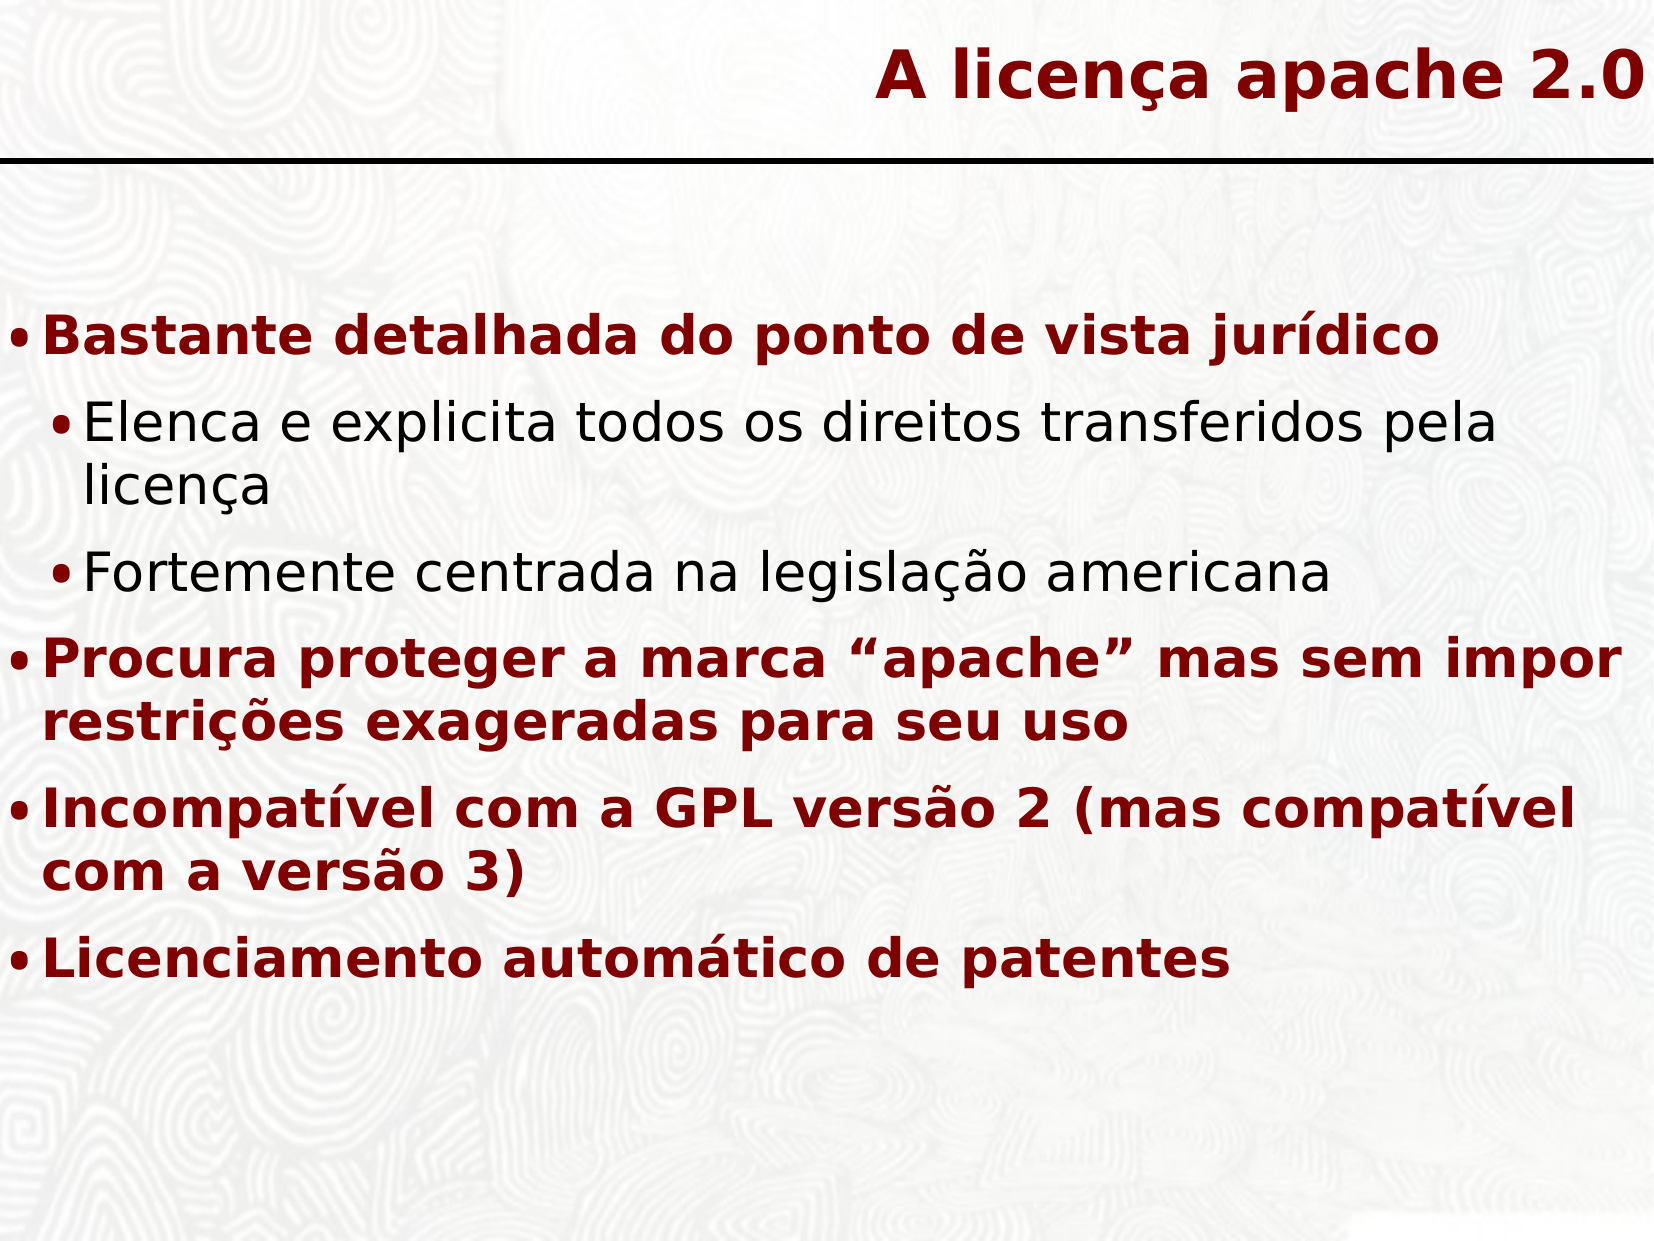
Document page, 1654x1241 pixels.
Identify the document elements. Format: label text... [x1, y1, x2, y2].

list Bastante detalhada do ponto de vista jurídico Elenca e explicita todos os direitos transferidos pela licença Fortemente centrada na legislação americana Procura proteger a marca “apache” mas sem impor restrições exageradas para seu uso Incompatível com a GPL versão 2 (mas compatível com a versão 3) Licenciamento automático de patentes [5, 177, 1654, 1229]
title A licença apache 2.0 [602, 0, 1648, 153]
picture [0, 0, 1654, 158]
picture [0, 164, 1654, 1241]
